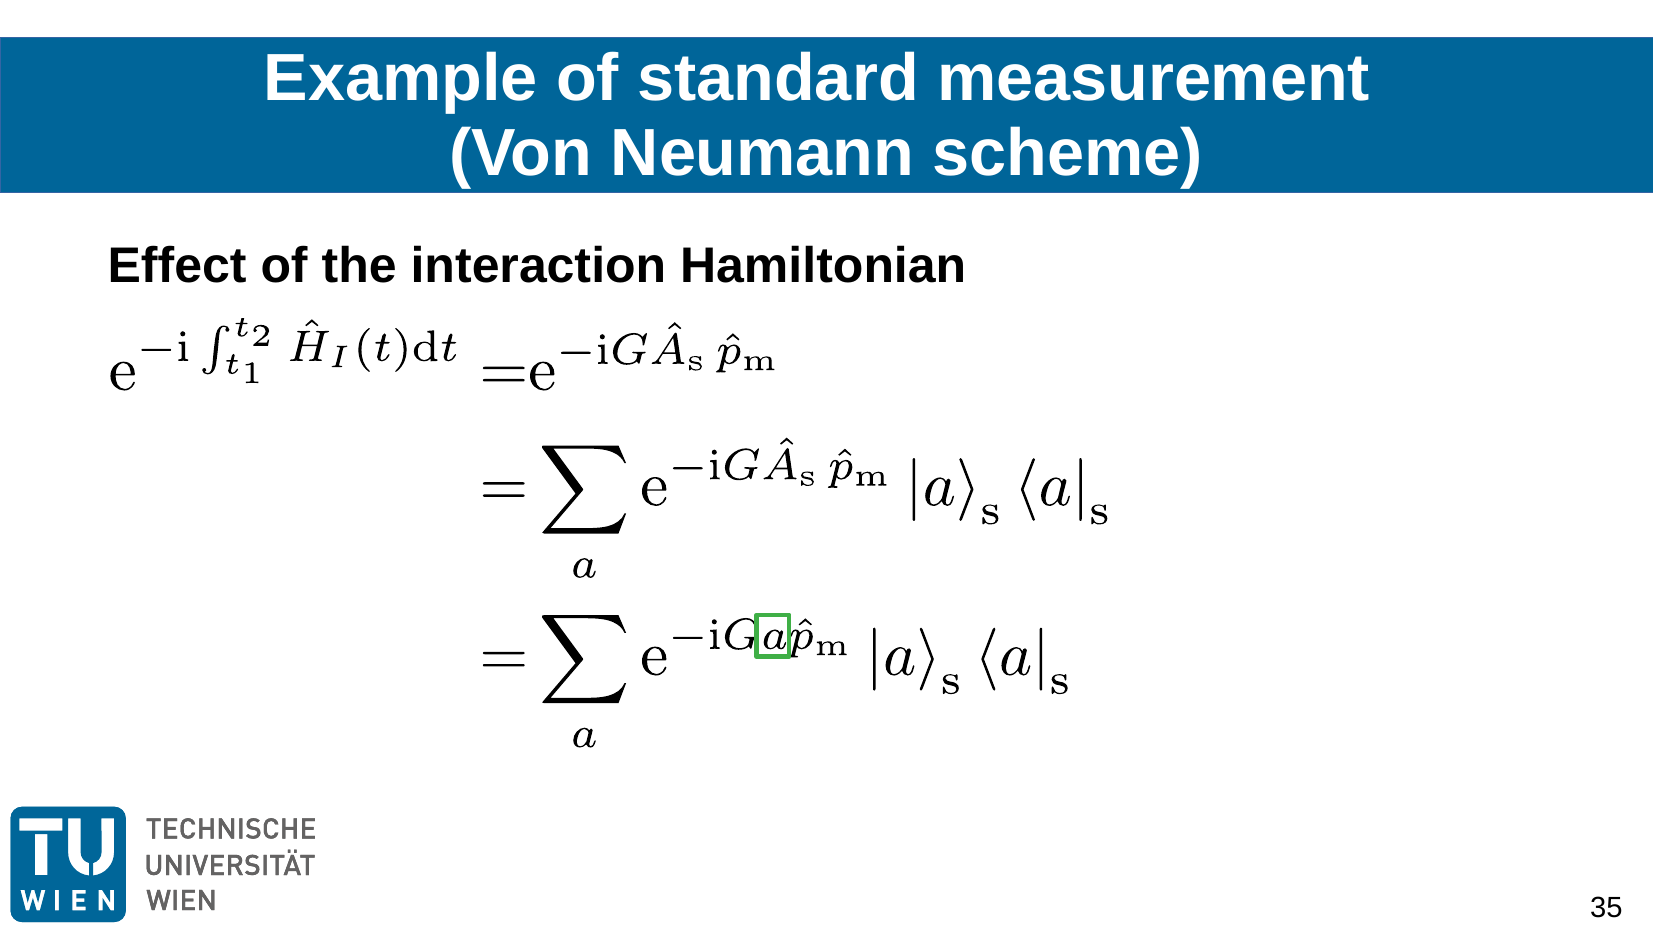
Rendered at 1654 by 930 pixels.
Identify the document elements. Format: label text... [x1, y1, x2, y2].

list Effect of the interaction Hamiltonian [107, 236, 1186, 311]
picture [98, 318, 1302, 780]
title Example of standard measurement (Von Neumann scheme) [0, 37, 1653, 193]
